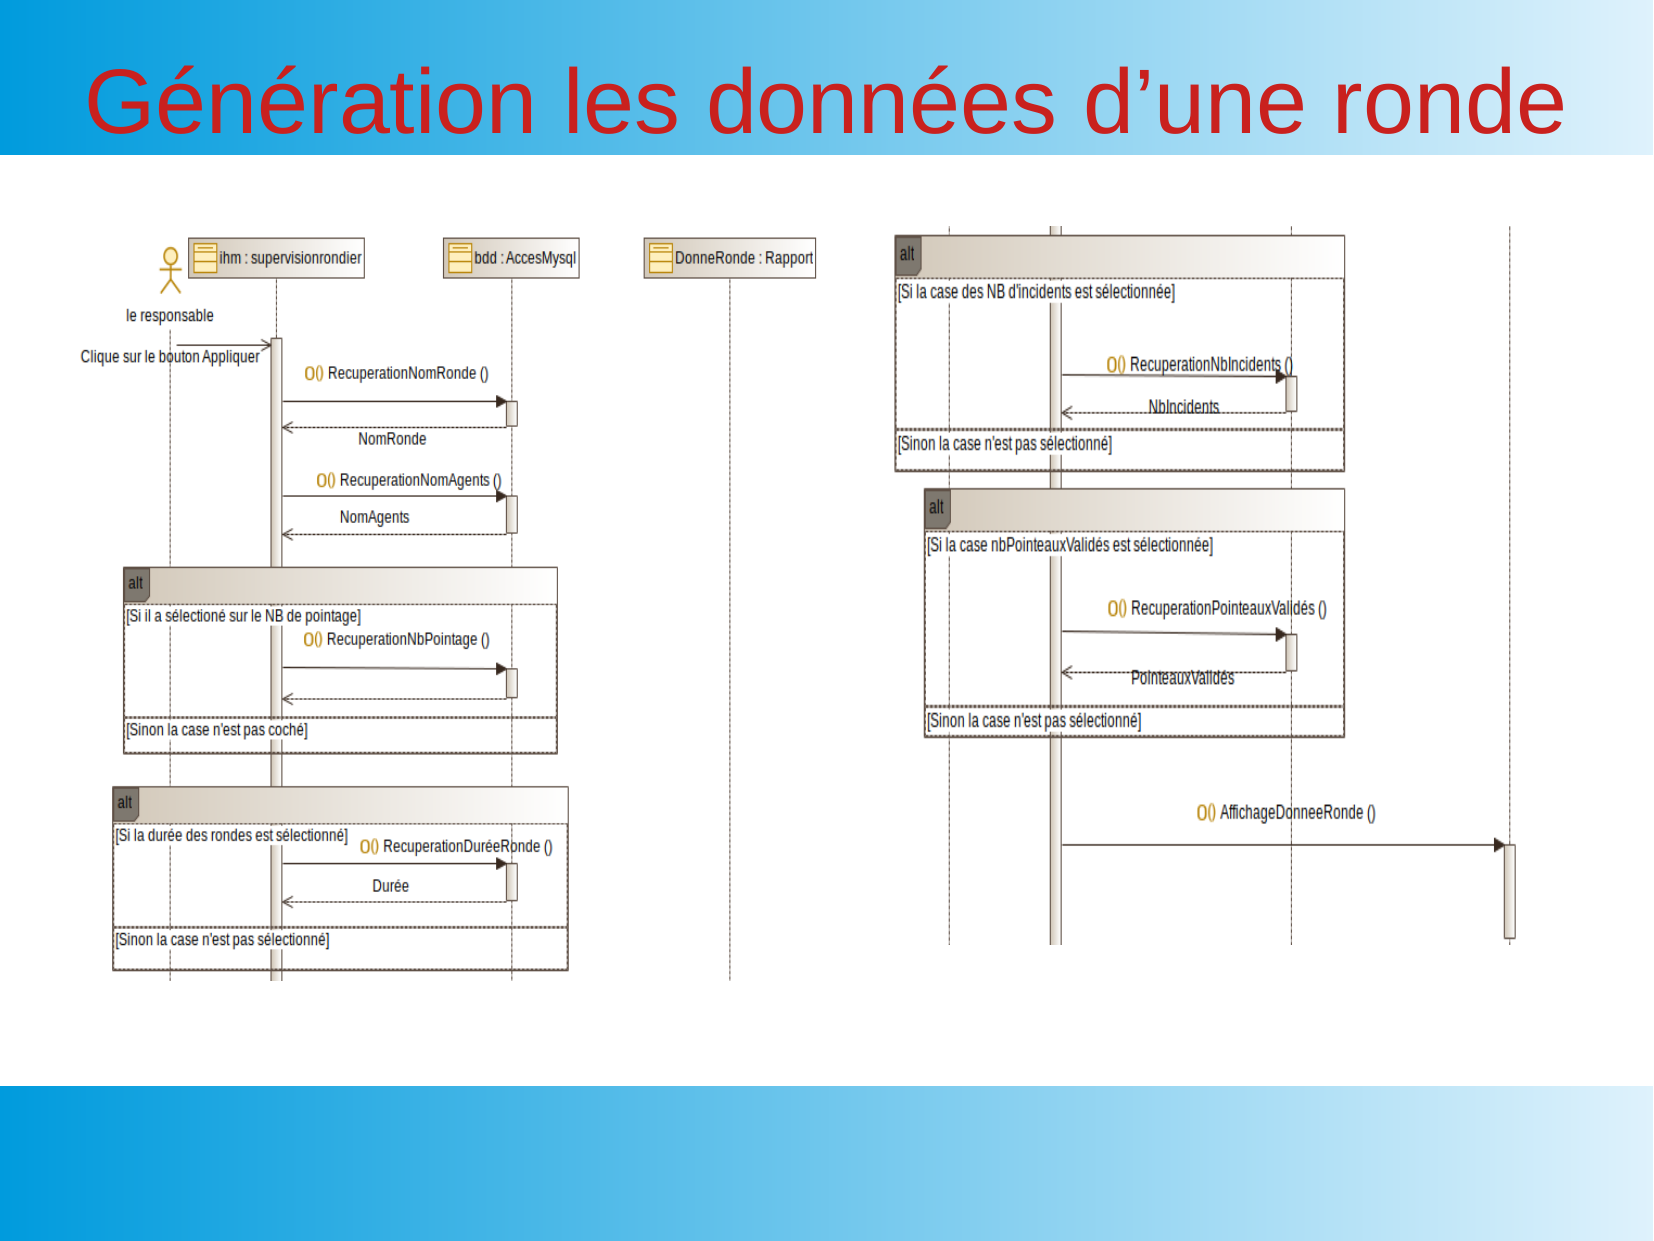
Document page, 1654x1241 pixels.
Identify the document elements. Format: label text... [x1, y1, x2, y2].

picture [838, 226, 1607, 945]
picture [59, 224, 827, 981]
title Génération les données d’une ronde [82, 49, 1571, 155]
